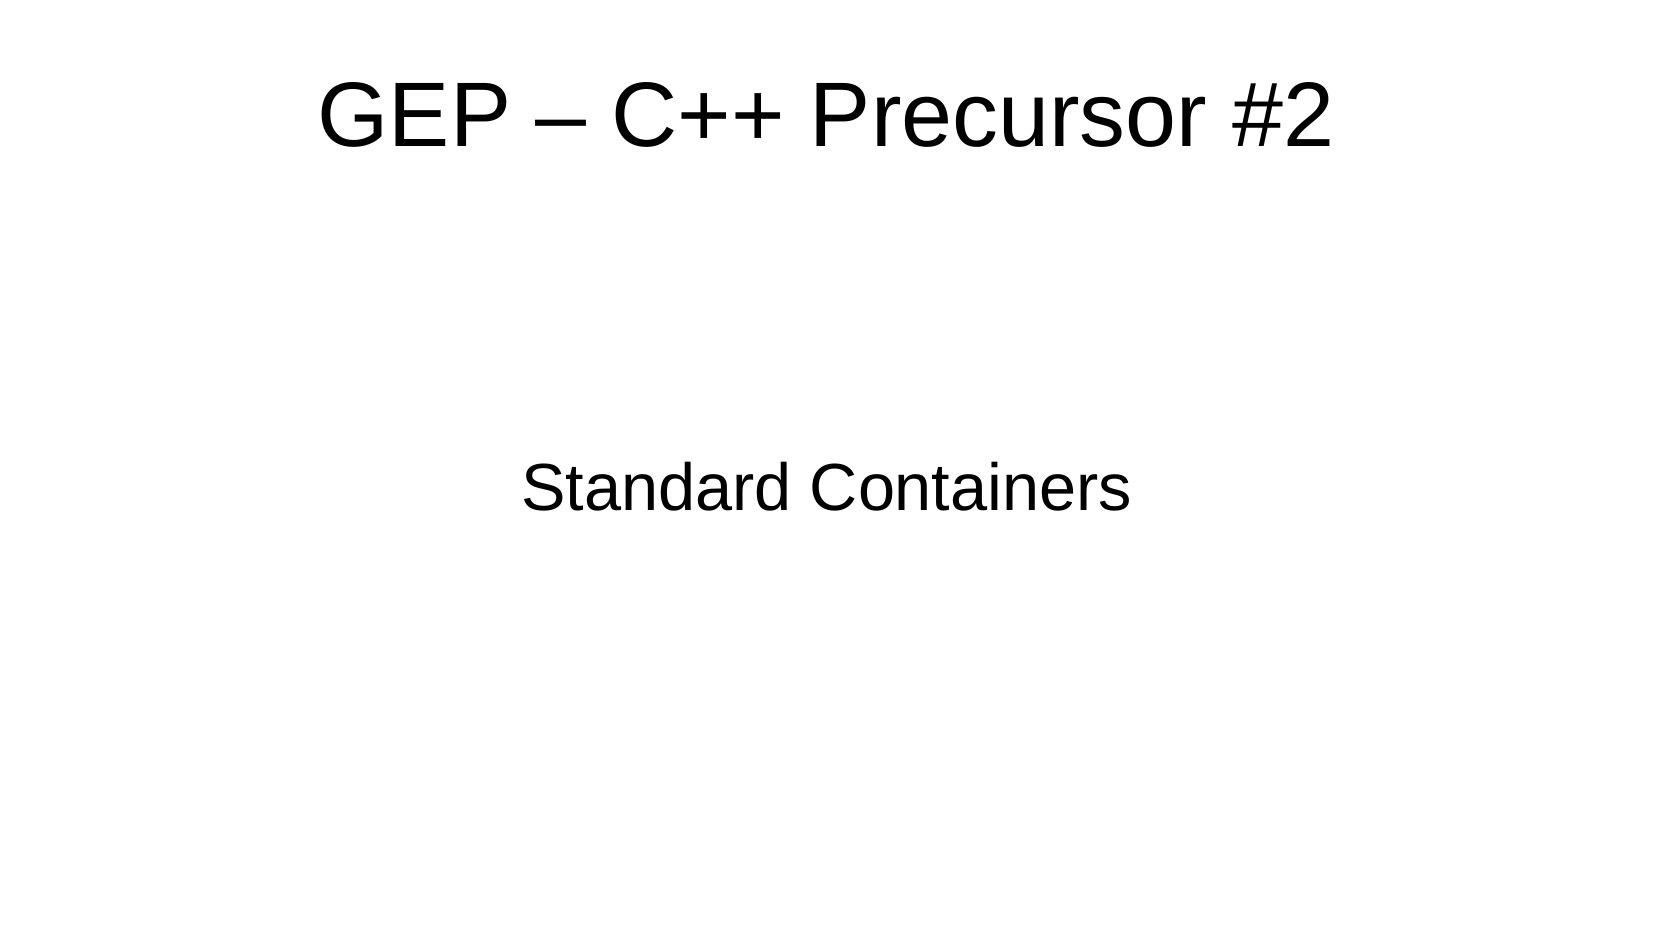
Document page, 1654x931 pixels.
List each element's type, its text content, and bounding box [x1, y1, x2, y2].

subtitle Standard Containers [82, 217, 1571, 758]
title GEP – C++ Precursor #2 [82, 37, 1571, 193]
